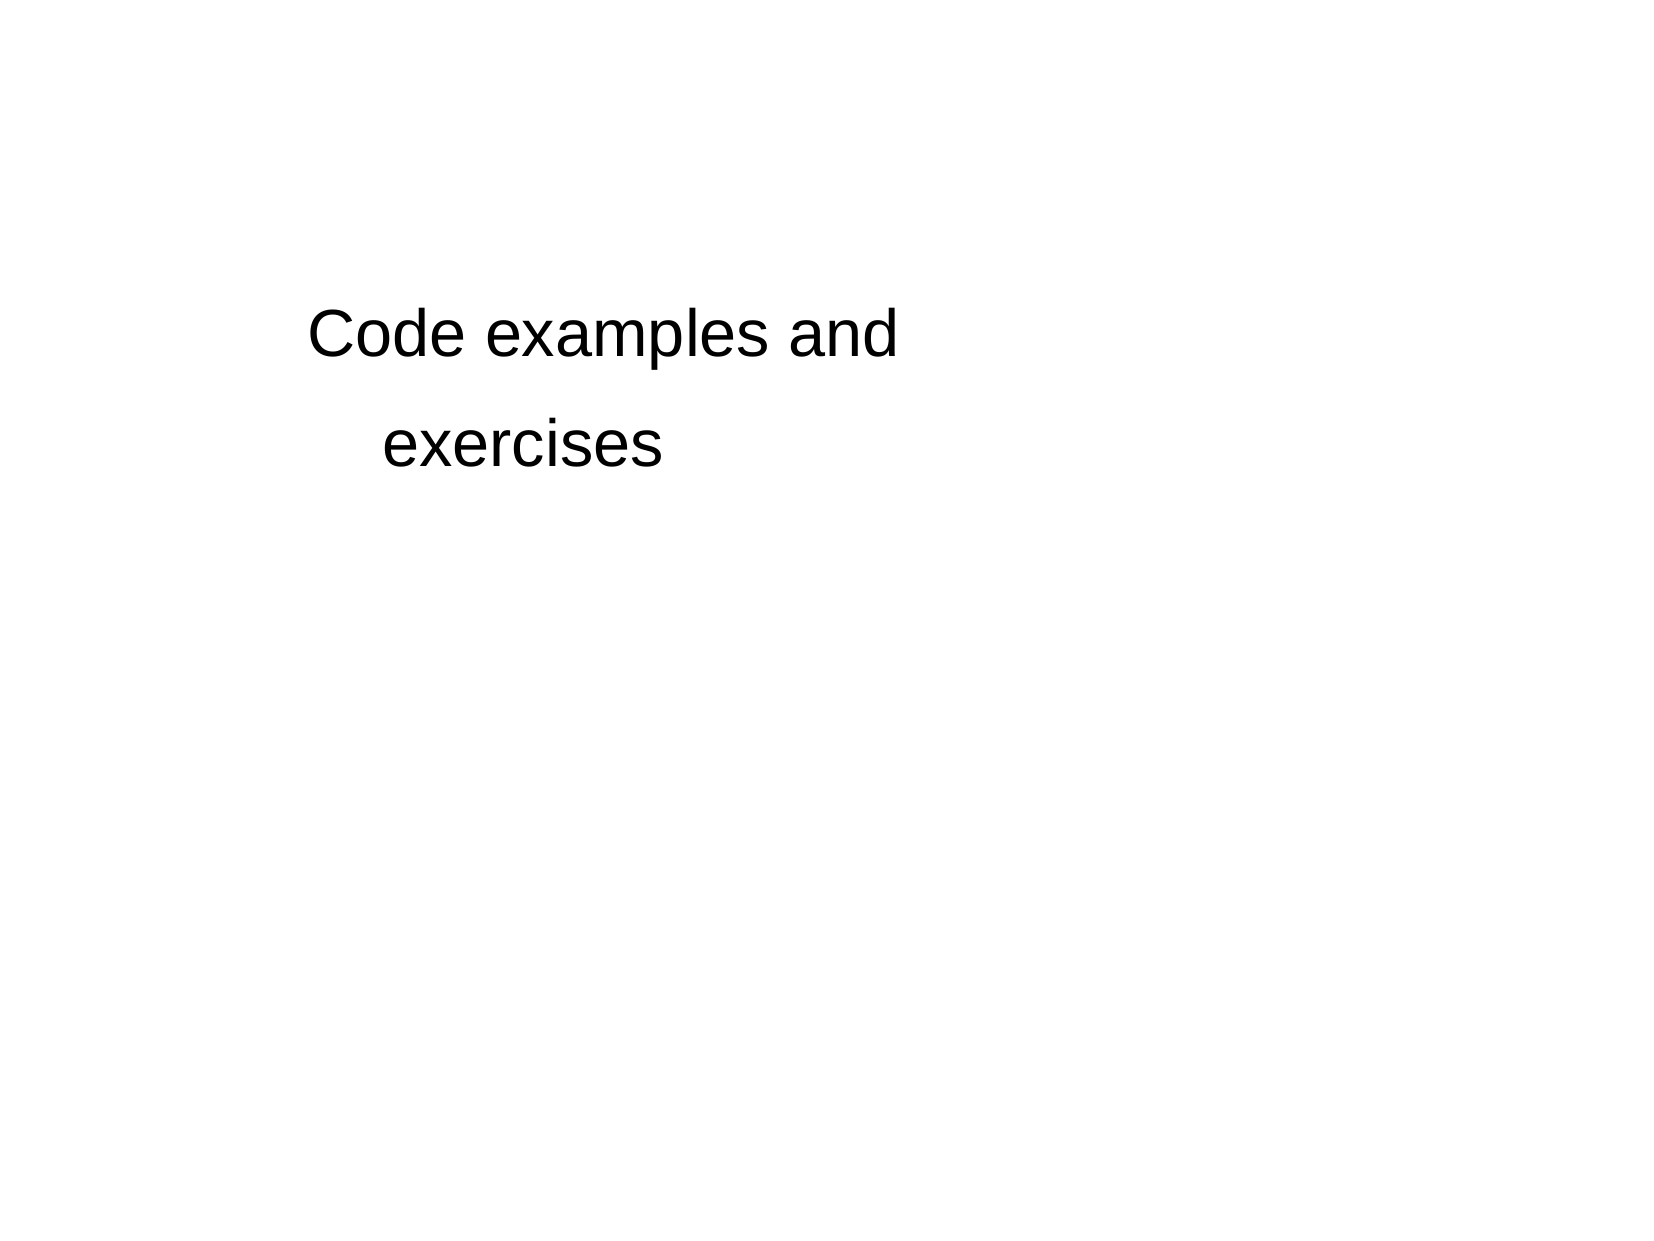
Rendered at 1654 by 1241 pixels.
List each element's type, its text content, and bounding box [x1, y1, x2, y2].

list Code examples and exercises [82, 290, 1571, 1010]
